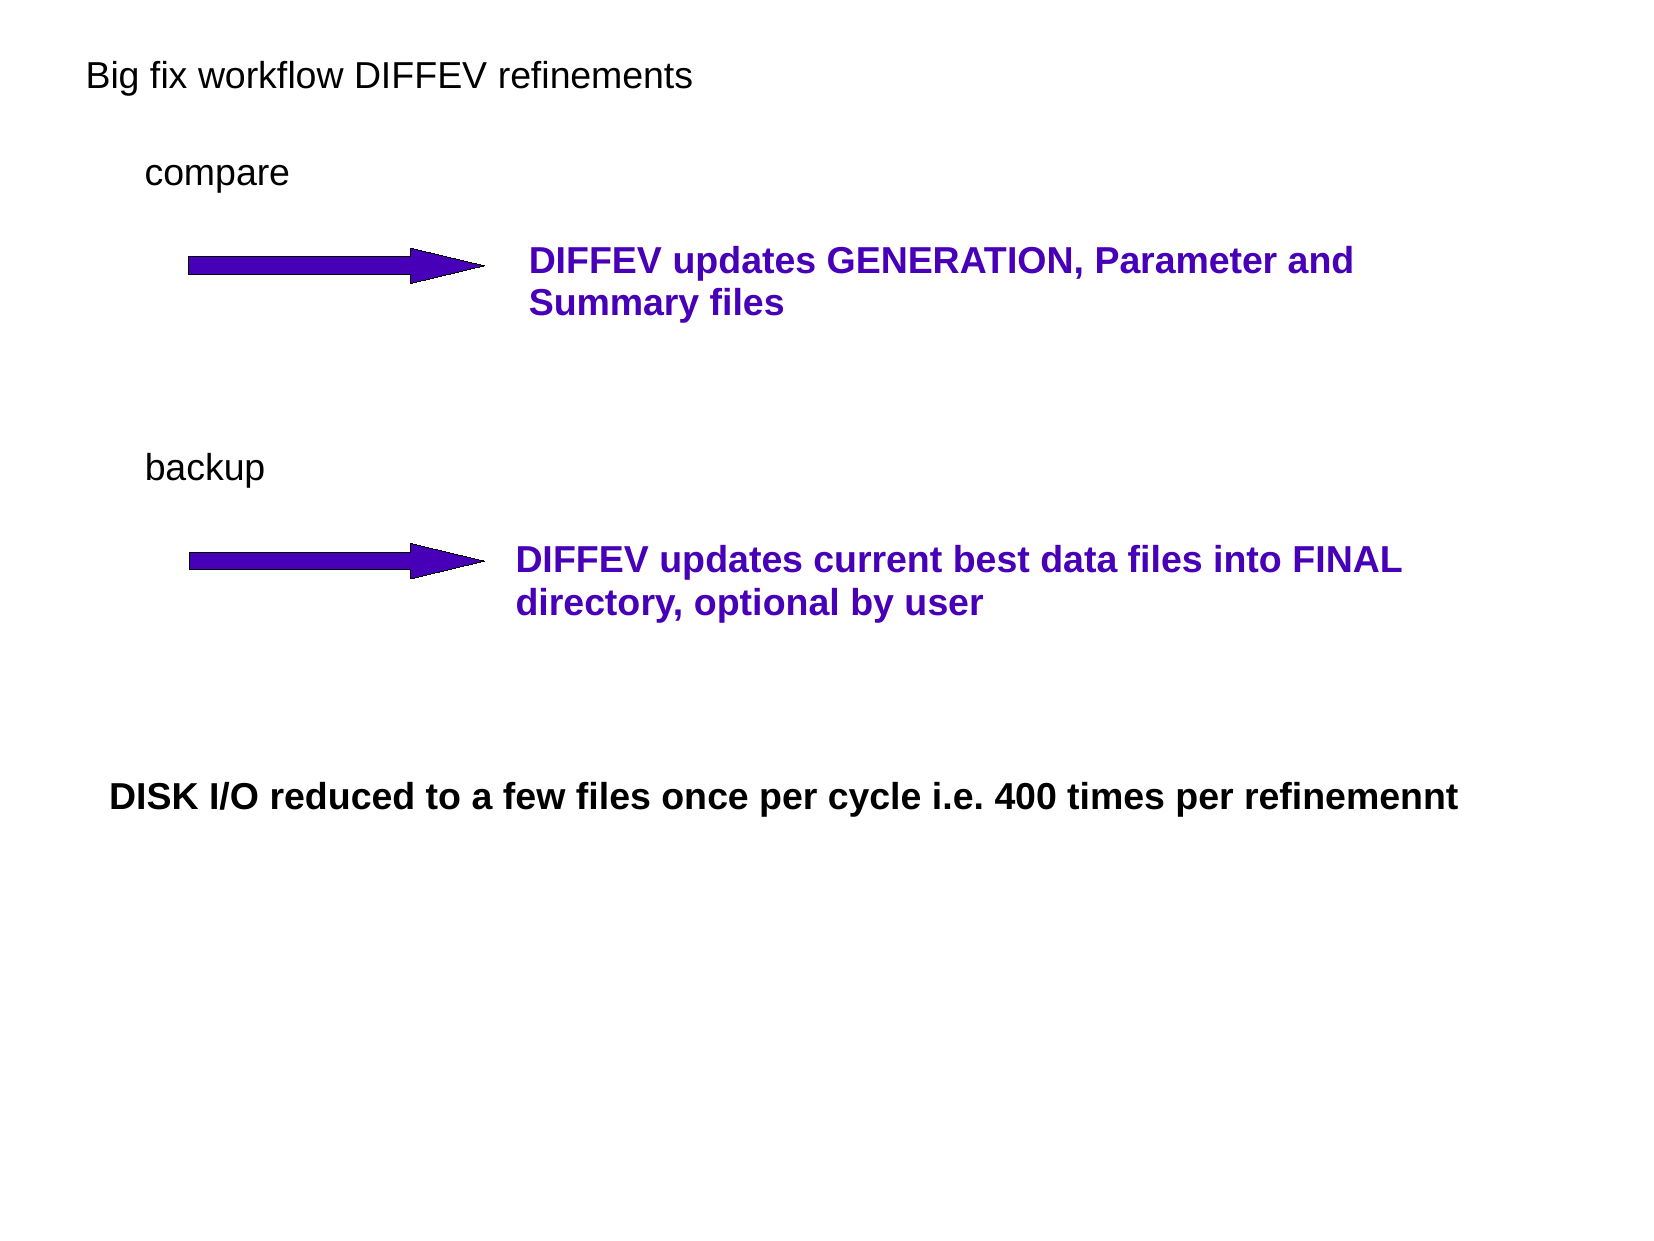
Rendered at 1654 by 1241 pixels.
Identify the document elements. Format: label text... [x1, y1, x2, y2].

text_box compare [129, 143, 306, 201]
text_box [189, 543, 485, 579]
text_box DISK I/O reduced to a few files once per cycle i.e. 400 times per refinemennt [94, 767, 1475, 825]
text_box Big fix workflow DIFFEV refinements [70, 47, 709, 105]
text_box [188, 248, 485, 284]
text_box DIFFEV updates GENERATION, Parameter and Summary files [513, 231, 1371, 331]
text_box DIFFEV updates current best data files into FINAL directory, optional by user [500, 531, 1419, 631]
text_box backup [129, 439, 281, 497]
